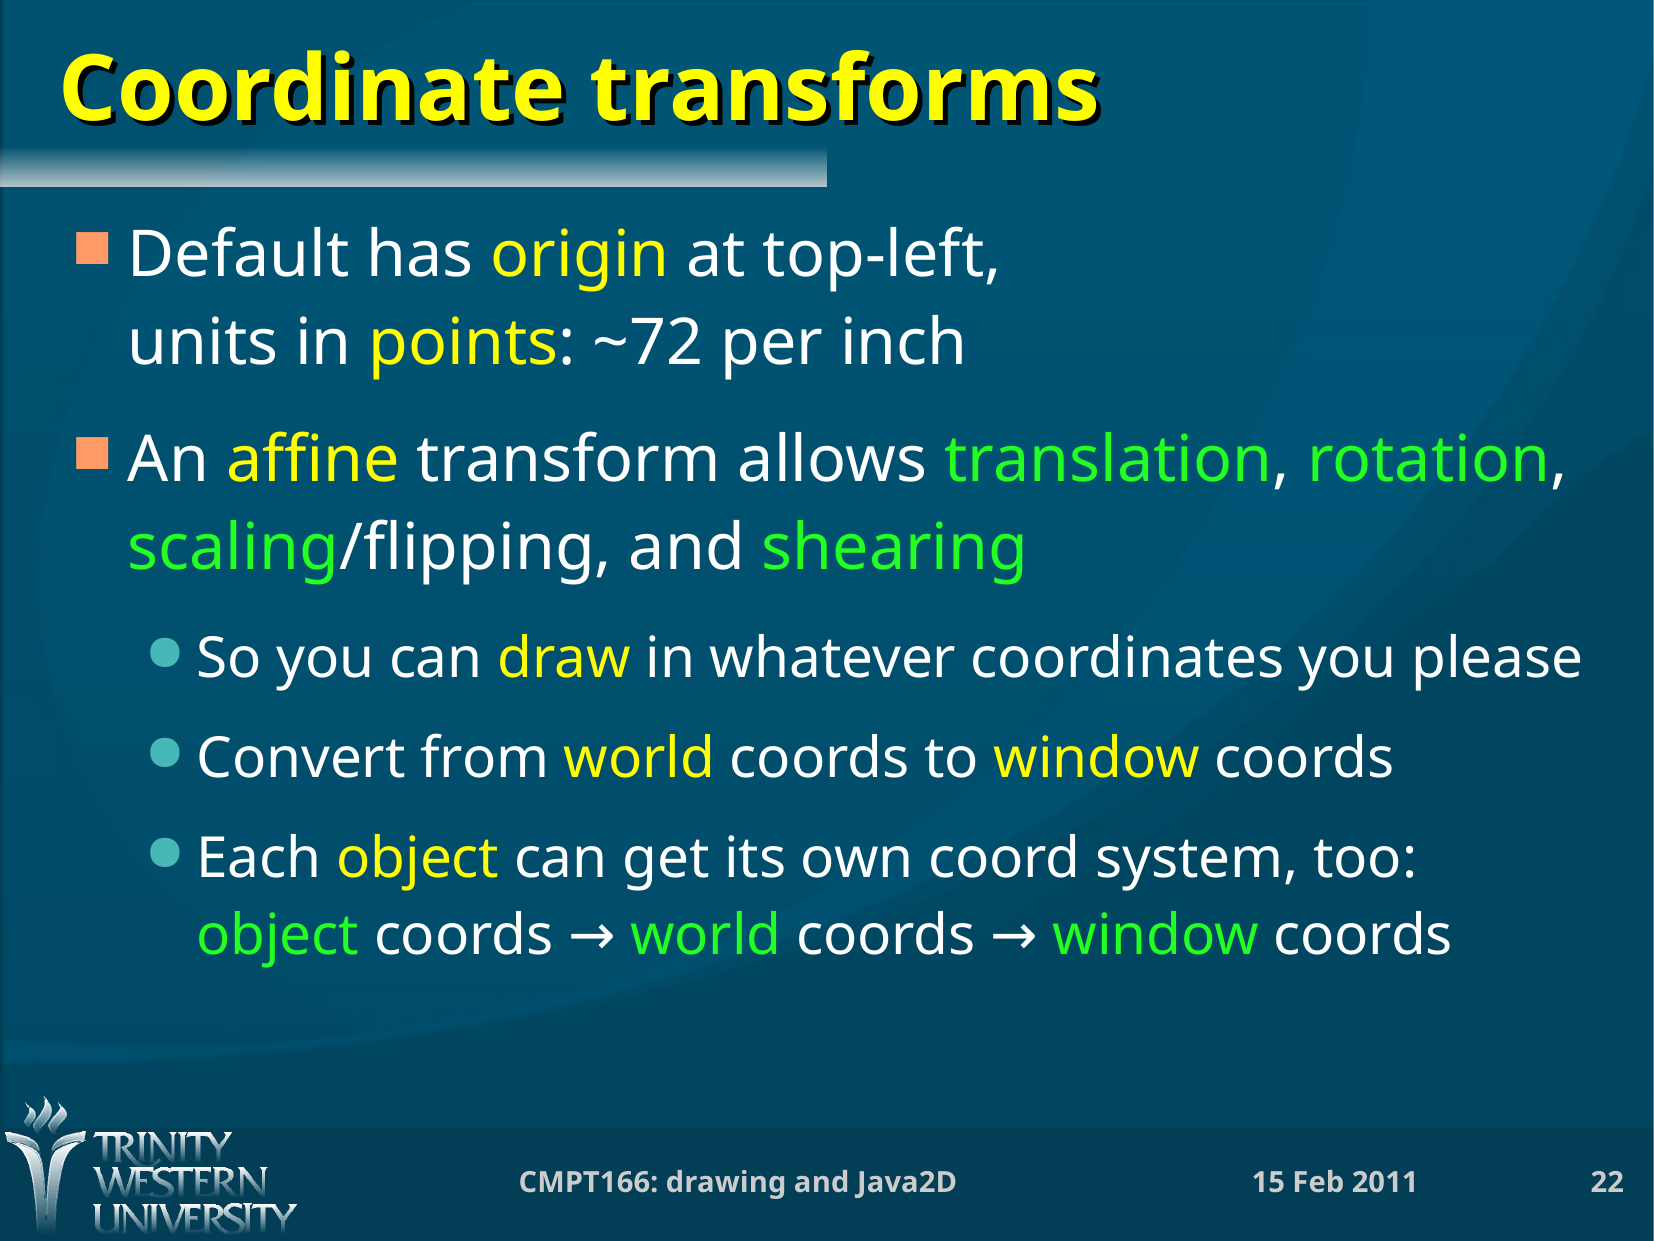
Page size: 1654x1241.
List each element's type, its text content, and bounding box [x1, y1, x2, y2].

title Drawing text [0, 154, 827, 158]
picture [38, 1227, 54, 1232]
list Default has origin at top-left, units in points: ~72 per inch An affine transform allows translation, rotation, scaling/flipping, and shearing So you can draw in whatever coordinates you please Convert from world coords to window coords Each object can get its own coord system, too: object coords → world coords → window coords [59, 206, 1625, 1026]
title Coordinate transforms [59, 19, 1595, 148]
